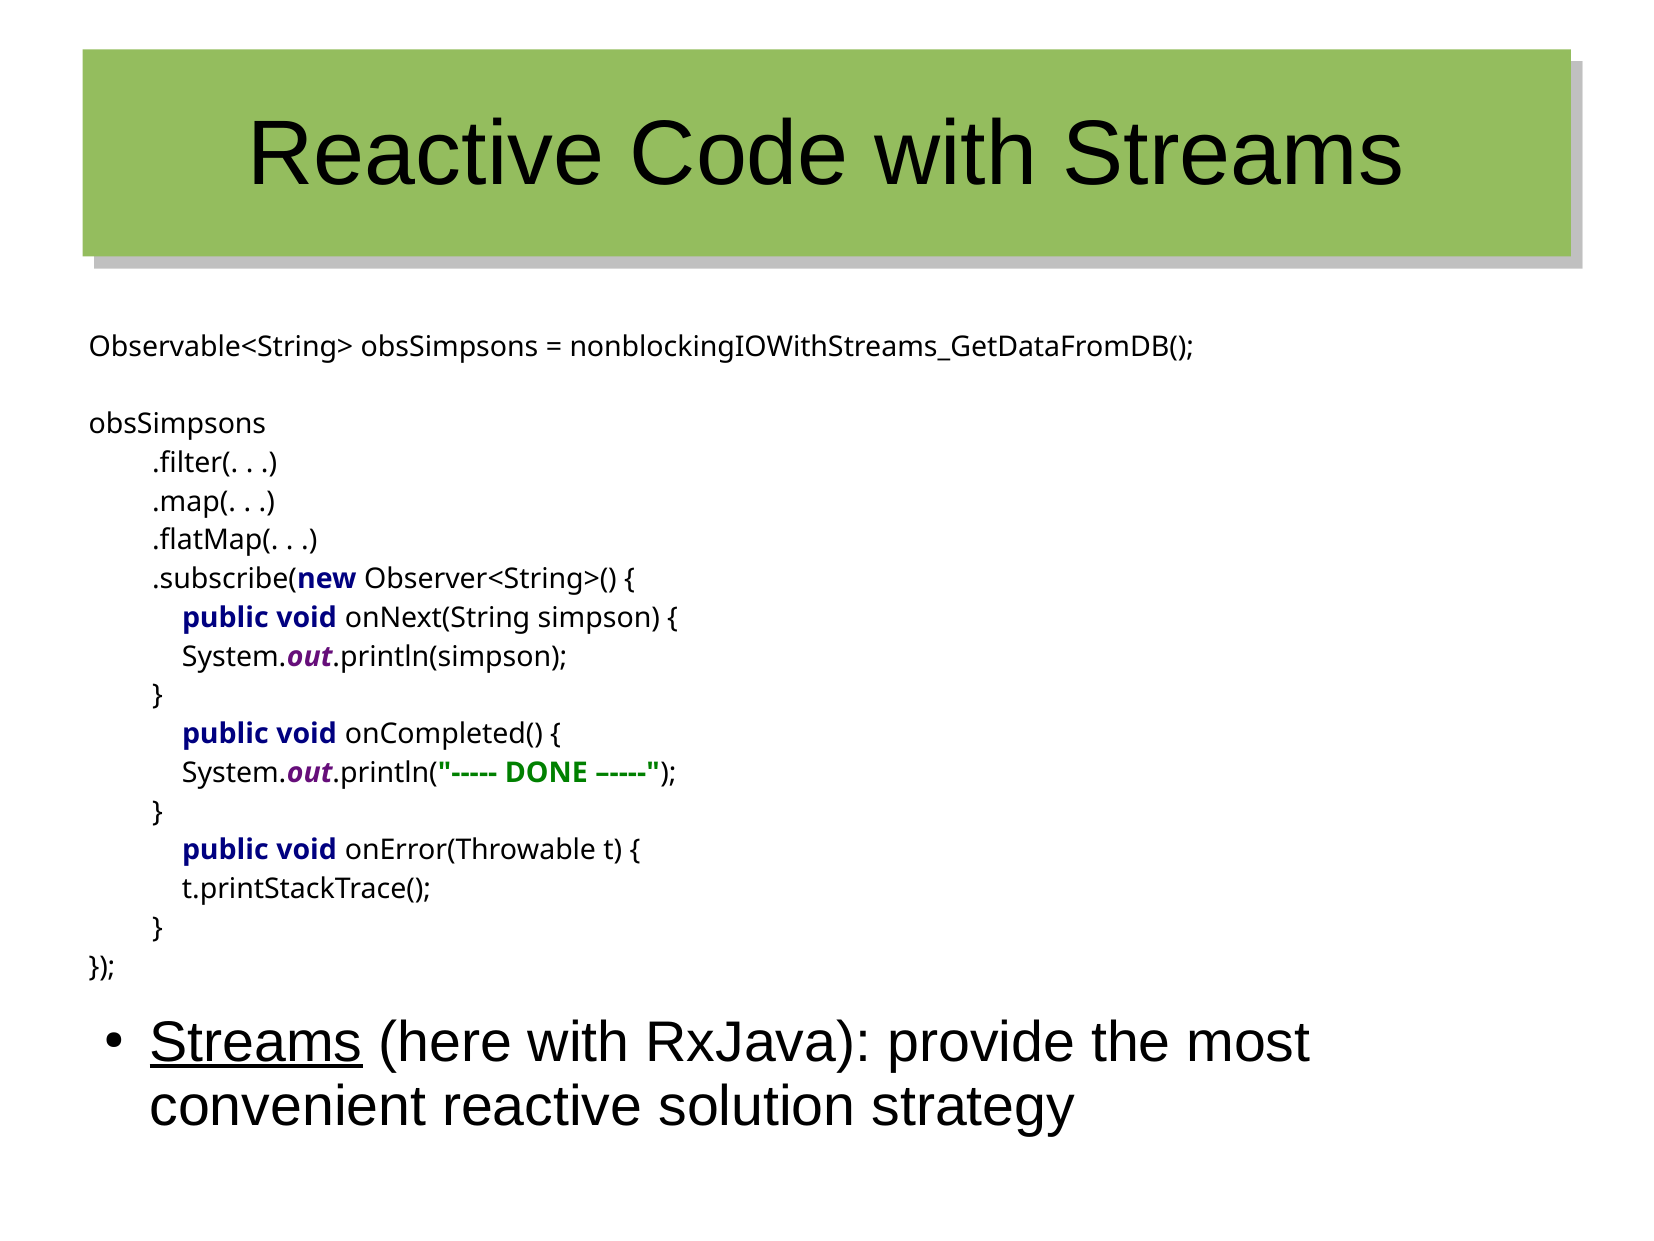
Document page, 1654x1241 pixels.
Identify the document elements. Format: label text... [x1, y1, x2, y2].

list Observable<String> obsSimpsons = nonblockingIOWithStreams_GetDataFromDB(); obsSimpsons .filter(. . .) .map(. . .) .flatMap(. . .) .subscribe(new Observer<String>() { public void onNext(String simpson) { System.out.println(simpson); } public void onCompleted() { System.out.println("----- DONE –----"); } public void onError(Throwable t) { t.printStackTrace(); } }); Streams (here with RxJava): provide the most convenient reactive solution strategy [88, 325, 1577, 1146]
title Reactive Code with Streams [82, 49, 1571, 257]
